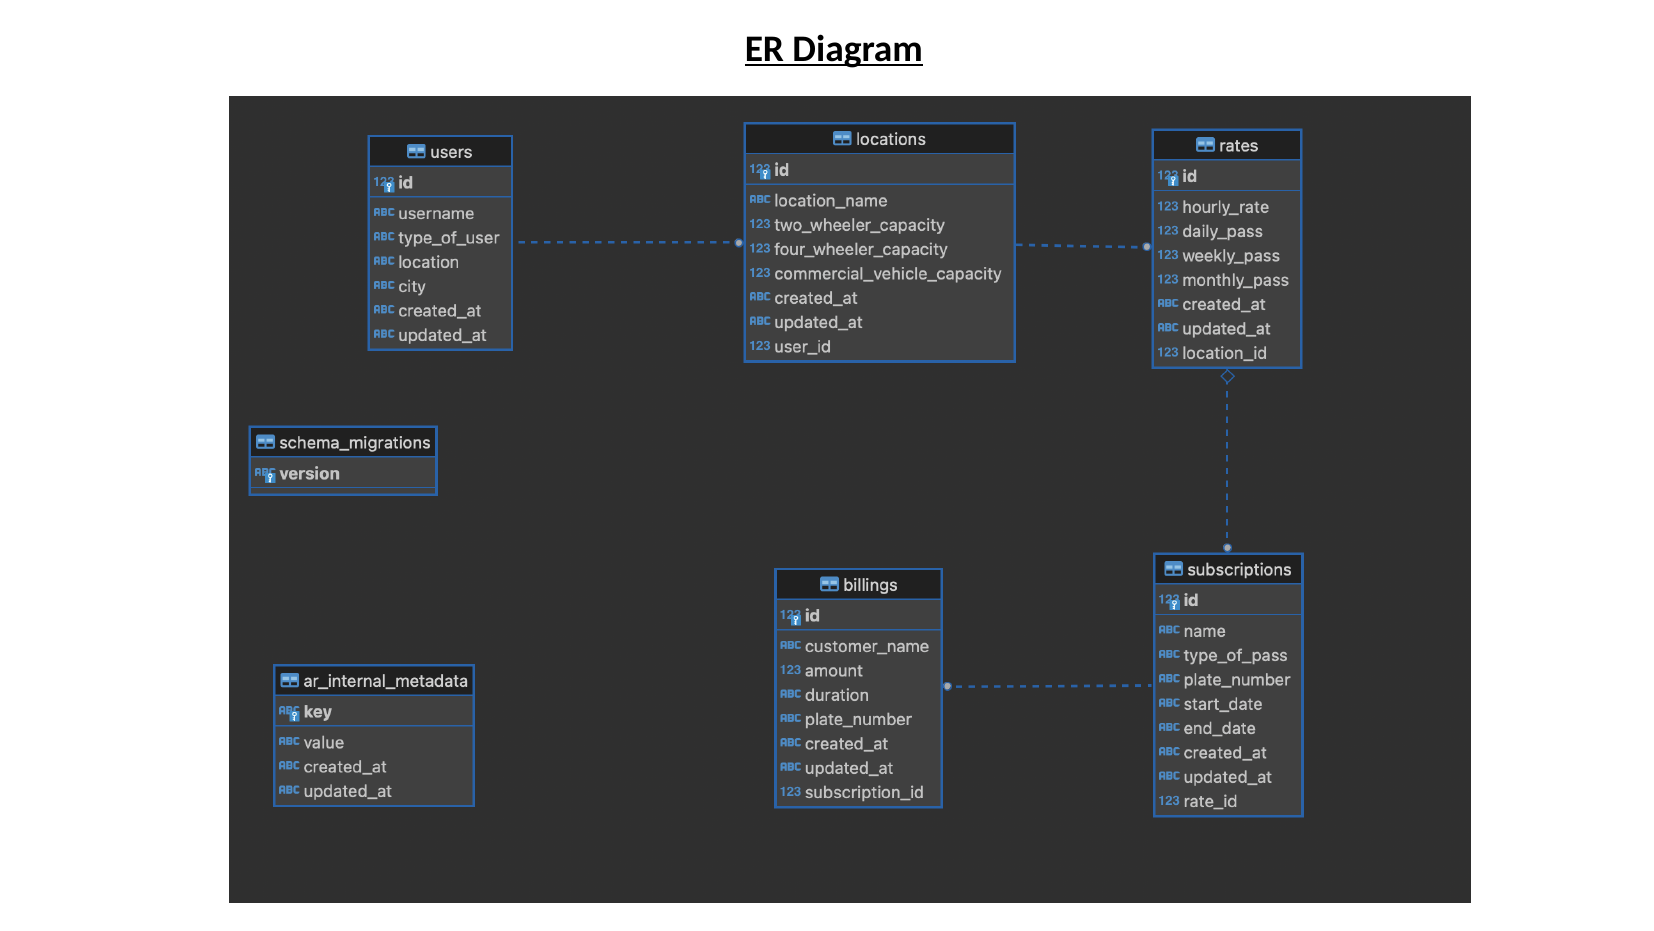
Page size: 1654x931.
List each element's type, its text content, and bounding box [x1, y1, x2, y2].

picture [229, 97, 1471, 903]
text_box ER Diagram [367, 16, 1301, 78]
